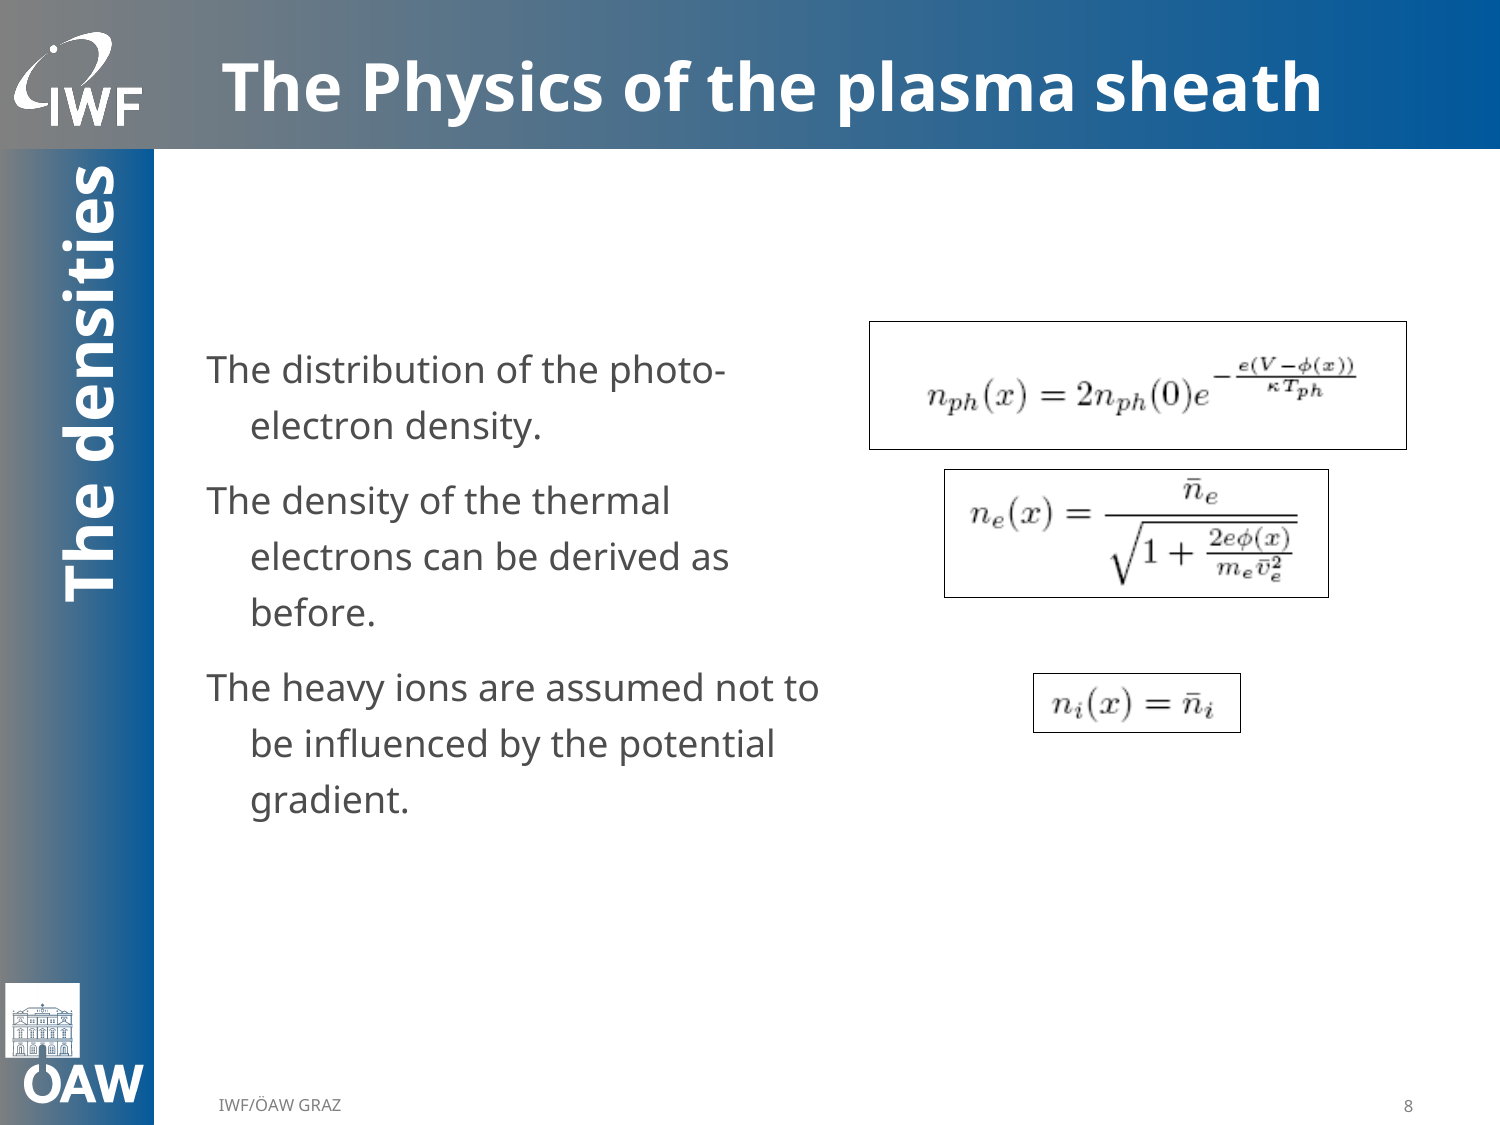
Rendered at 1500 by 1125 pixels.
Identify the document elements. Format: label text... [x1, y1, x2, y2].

picture [953, 470, 1326, 596]
picture [911, 342, 1374, 433]
picture [1047, 678, 1233, 731]
picture [5, 983, 154, 1105]
picture [8, 32, 154, 132]
text_box The densities [29, 148, 154, 959]
title The Physics of the plasma sheath [206, 31, 1459, 149]
list The distribution of the photo-electron density. The density of the thermal electrons can be derived as before. The heavy ions are assumed not to be influenced by the potential gradient. [206, 338, 827, 1010]
